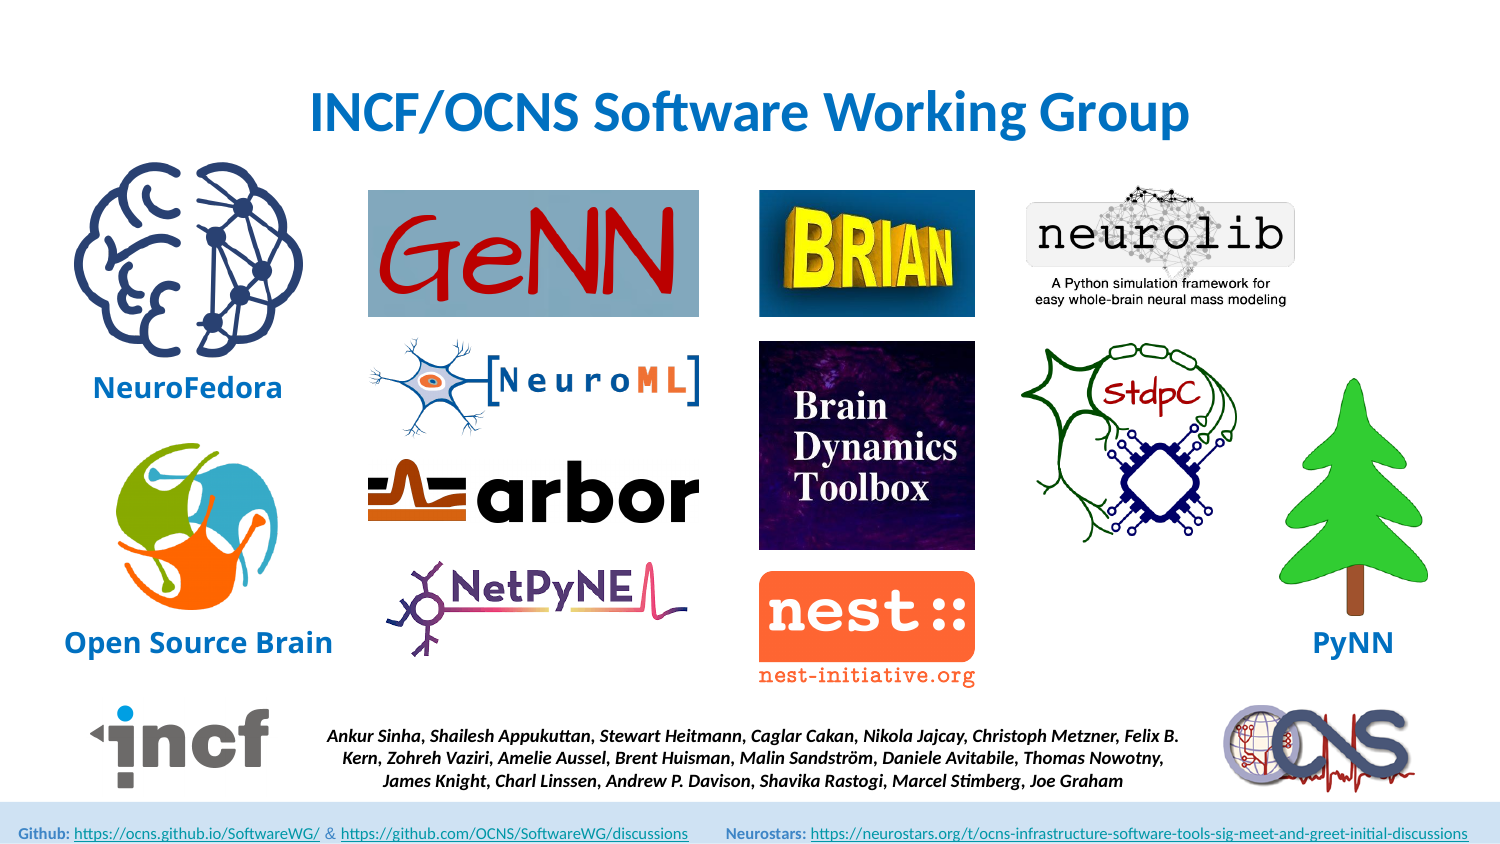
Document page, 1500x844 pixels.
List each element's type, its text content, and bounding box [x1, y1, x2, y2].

text_box Open Source Brain [39, 609, 358, 675]
text_box NeuroFedora [69, 354, 307, 420]
picture [759, 571, 975, 688]
picture [116, 443, 282, 609]
text_box Github: https://ocns.github.io/SoftwareWG/ & https://github.com/OCNS/SoftwareWG/discussions Neurostars: https://neurostars.org/t/ocns-infrastructure-software-tools-sig-meet-and-greet-initial-discussions [3, 797, 1500, 844]
picture [368, 337, 699, 439]
picture [1220, 700, 1421, 795]
picture [69, 140, 307, 354]
picture [1279, 378, 1428, 609]
picture [1021, 334, 1237, 551]
picture [368, 552, 699, 664]
picture [368, 190, 699, 317]
picture [368, 459, 699, 523]
text_box Ankur Sinha, Shailesh Appukuttan, Stewart Heitmann, Caglar Cakan, Nikola Jajcay, Christoph Metzner, Felix B. Kern, Zohreh Vaziri, Amelie Aussel, Brent Huisman, Malin Sandström, Daniele Avitabile, Thomas Nowotny, James Knight, Charl Linssen, Andrew P. Davison, Shavika Rastogi, Marcel Stimberg, Joe Graham [306, 708, 1200, 797]
picture [86, 697, 278, 797]
picture [759, 341, 975, 550]
picture [759, 179, 1483, 317]
text_box INCF/OCNS Software Working Group [185, 65, 1315, 151]
text_box PyNN [1234, 609, 1473, 675]
